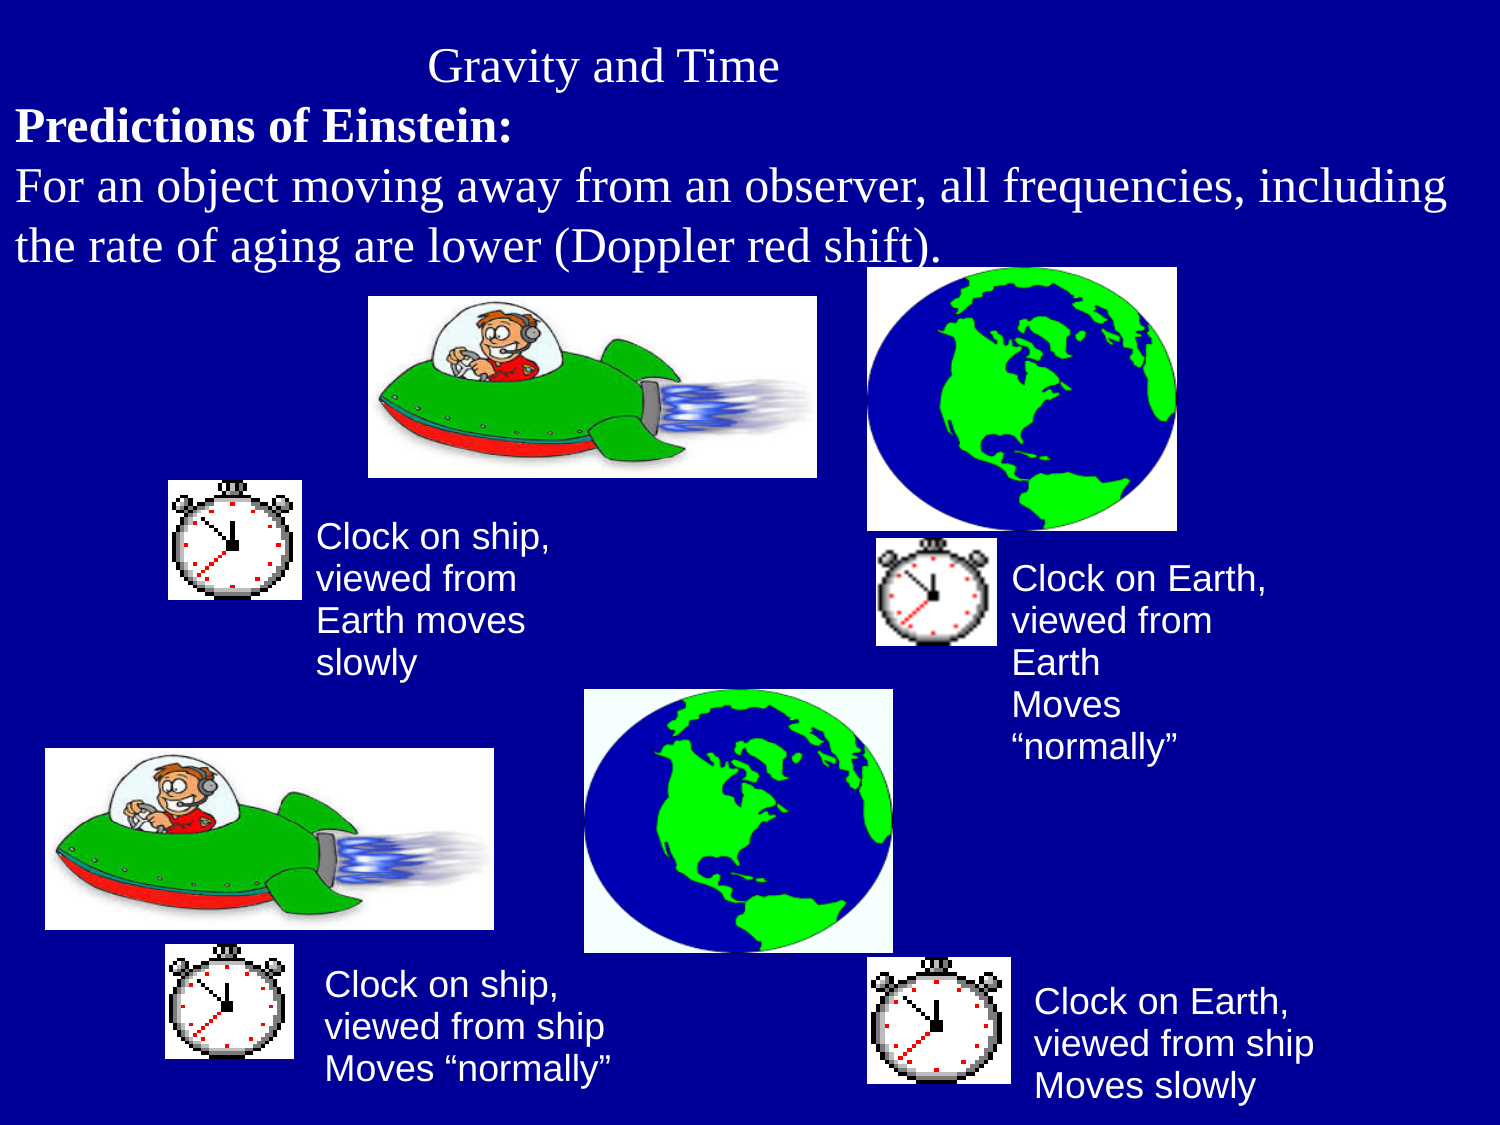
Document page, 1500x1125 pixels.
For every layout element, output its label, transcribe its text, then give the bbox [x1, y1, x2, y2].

picture [867, 957, 1011, 1084]
text_box Clock on ship, viewed from ship Moves “normally” [309, 956, 641, 1098]
text_box Clock on Earth, viewed from ship Moves slowly [1019, 973, 1351, 1115]
picture [584, 689, 893, 953]
picture [876, 538, 997, 646]
picture [368, 296, 817, 478]
text_box Clock on ship, viewed from Earth moves slowly [301, 508, 611, 692]
picture [165, 944, 294, 1059]
picture [867, 267, 1177, 531]
text_box Gravity and Time Predictions of Einstein: For an object moving away from an observer, all frequencies, including the rate of aging are lower (Doppler red shift). [0, 24, 1500, 970]
text_box Clock on Earth, viewed from Earth Moves “normally” [996, 549, 1306, 775]
picture [168, 480, 302, 600]
picture [45, 748, 494, 931]
